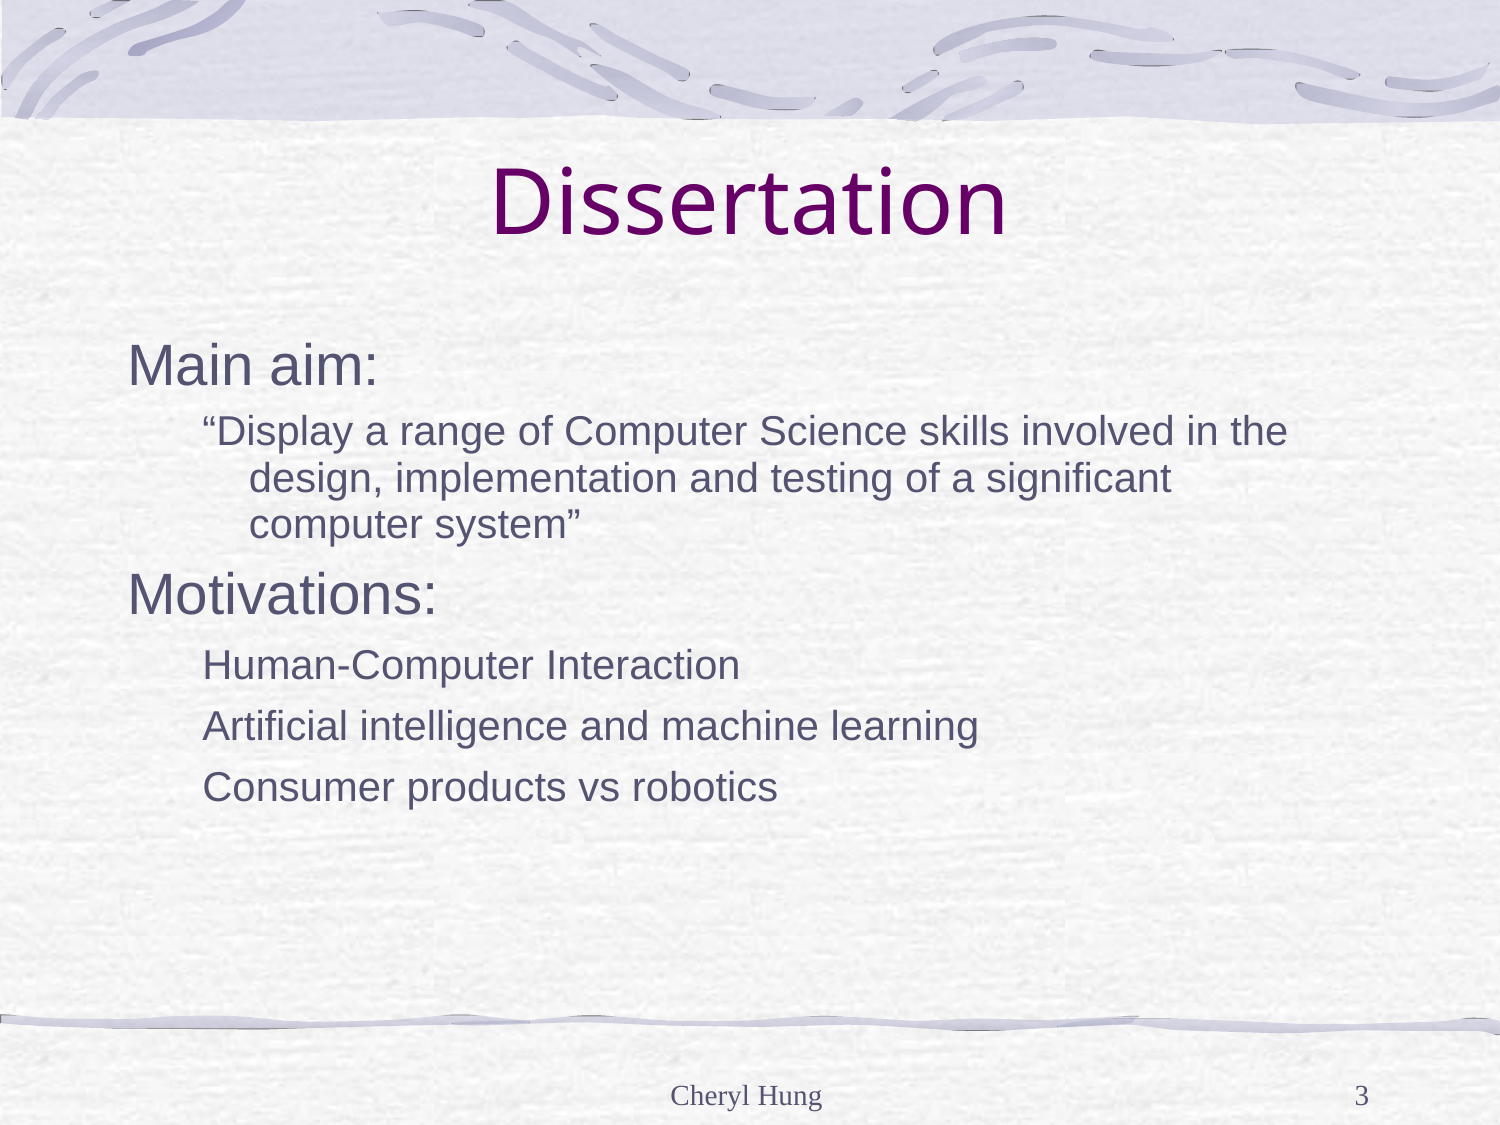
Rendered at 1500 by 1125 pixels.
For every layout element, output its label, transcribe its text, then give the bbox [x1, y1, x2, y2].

list Main aim: “Display a range of Computer Science skills involved in the design, implementation and testing of a significant computer system” Motivations: Human-Computer Interaction Artificial intelligence and machine learning Consumer products vs robotics [112, 324, 1329, 1001]
title Dissertation [112, 147, 1388, 270]
picture [0, 0, 1500, 1125]
